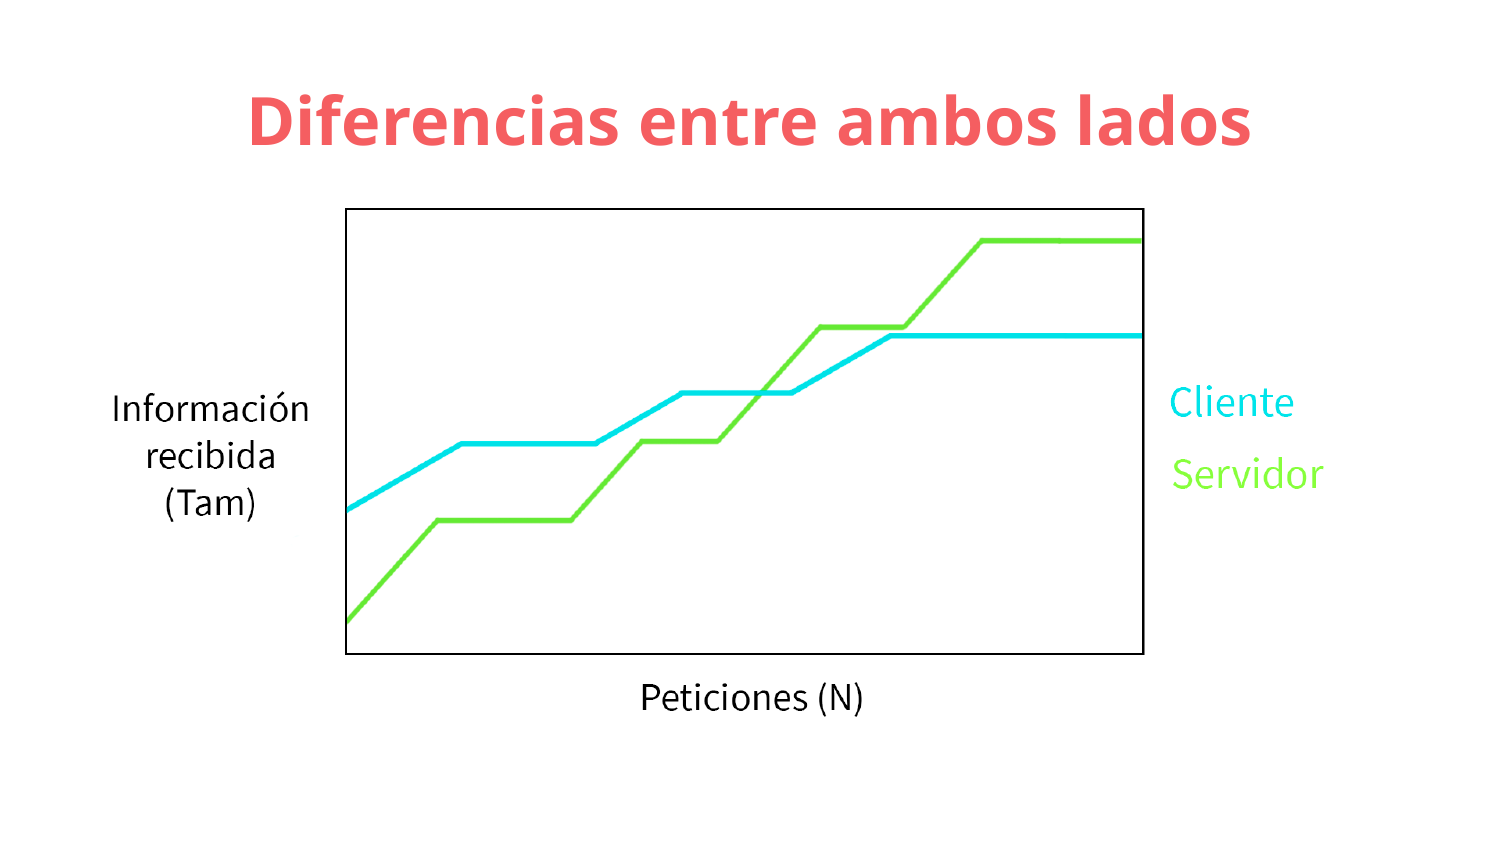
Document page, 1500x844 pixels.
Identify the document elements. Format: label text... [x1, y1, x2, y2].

title Diferencias entre ambos lados [51, 64, 1449, 155]
picture [0, 155, 1474, 755]
